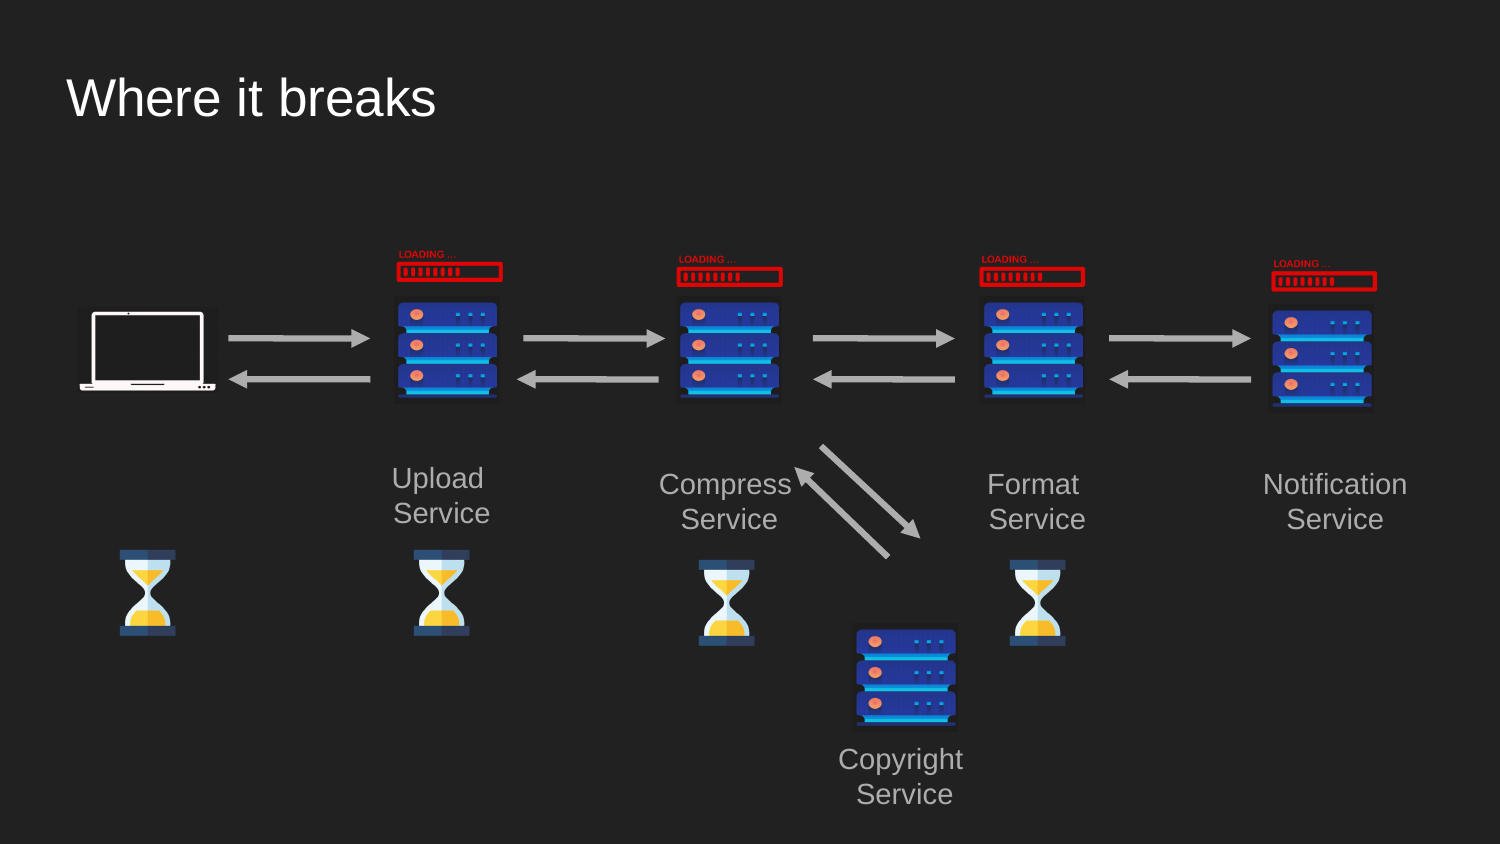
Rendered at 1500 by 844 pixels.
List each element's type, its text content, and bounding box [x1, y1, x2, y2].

picture [851, 623, 958, 732]
picture [1268, 304, 1374, 413]
picture [679, 557, 774, 652]
picture [100, 547, 195, 642]
picture [77, 307, 219, 393]
picture [673, 249, 786, 293]
text_box Format Service [928, 450, 1147, 542]
title Where it breaks [51, 48, 1449, 143]
picture [393, 243, 506, 287]
text_box Upload Service [332, 444, 552, 536]
picture [979, 296, 1085, 405]
picture [976, 249, 1088, 293]
picture [990, 557, 1085, 652]
text_box Compress Service [620, 450, 839, 542]
text_box Notification Service [1226, 450, 1445, 542]
picture [393, 296, 500, 405]
picture [675, 296, 782, 405]
text_box Copyright Service [795, 725, 1015, 817]
picture [394, 547, 489, 642]
picture [1268, 253, 1380, 297]
